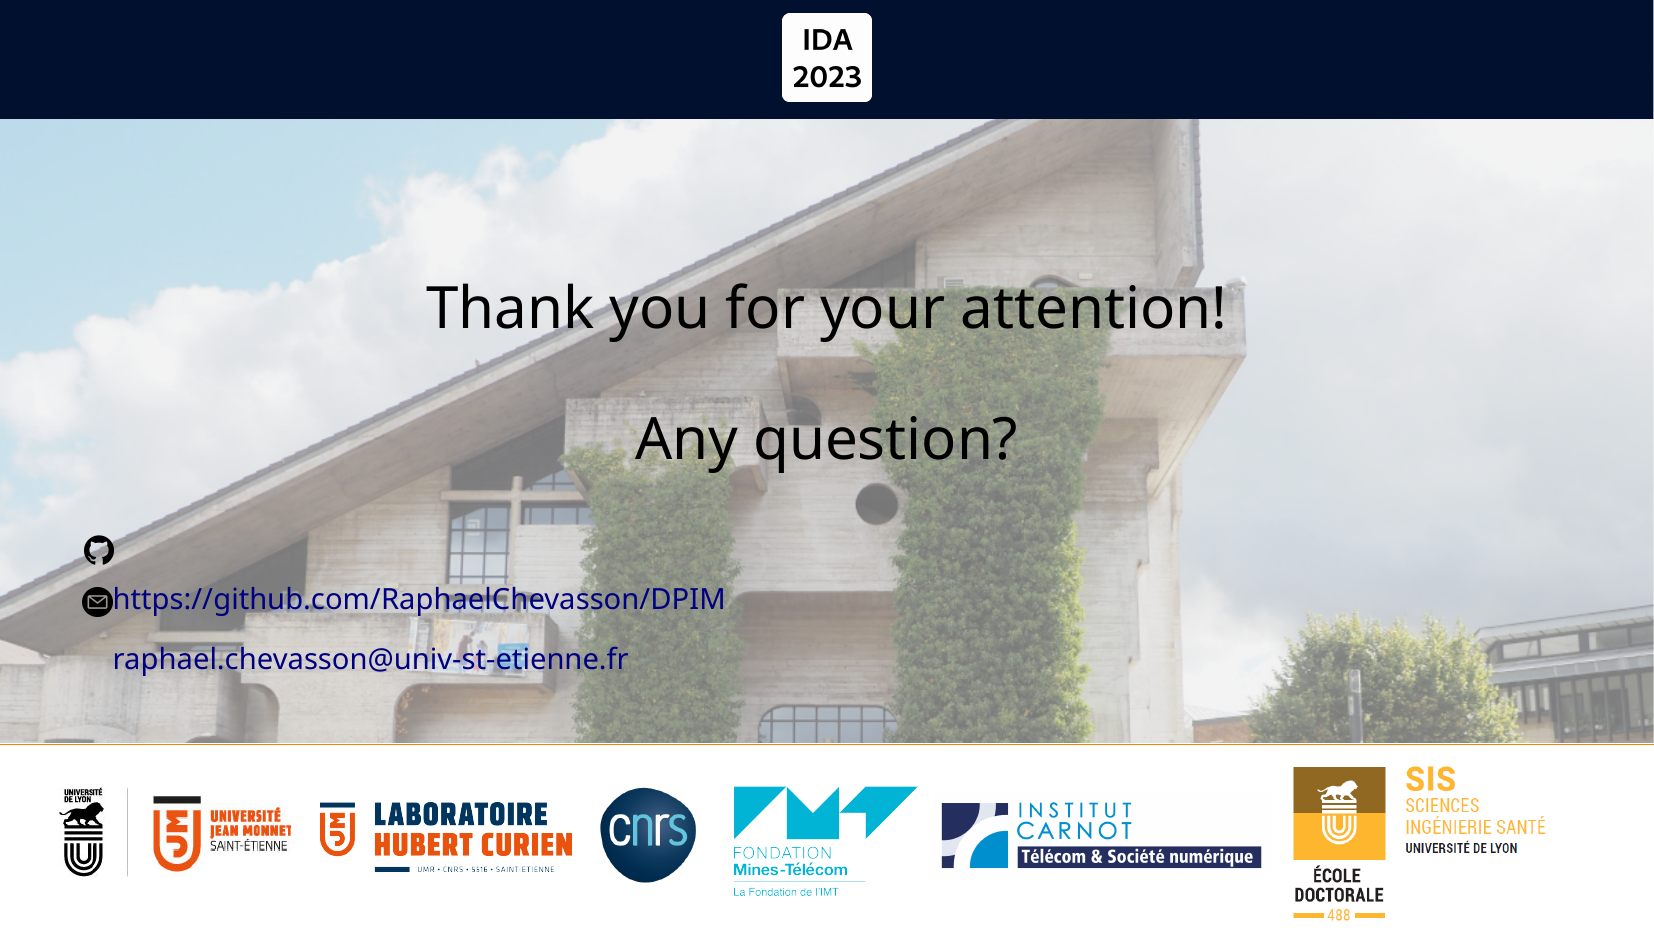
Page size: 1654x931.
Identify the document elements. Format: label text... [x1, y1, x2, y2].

subtitle Thank you for your attention! Any question? https://github.com/RaphaelChevasson/DPIM raphael.chevasson@univ-st-etienne.fr [82, 266, 1571, 699]
picture [0, 0, 1654, 743]
picture [320, 802, 572, 872]
picture [719, 777, 925, 906]
picture [932, 793, 1271, 878]
picture [599, 787, 696, 884]
picture [59, 787, 291, 884]
picture [1285, 751, 1550, 931]
